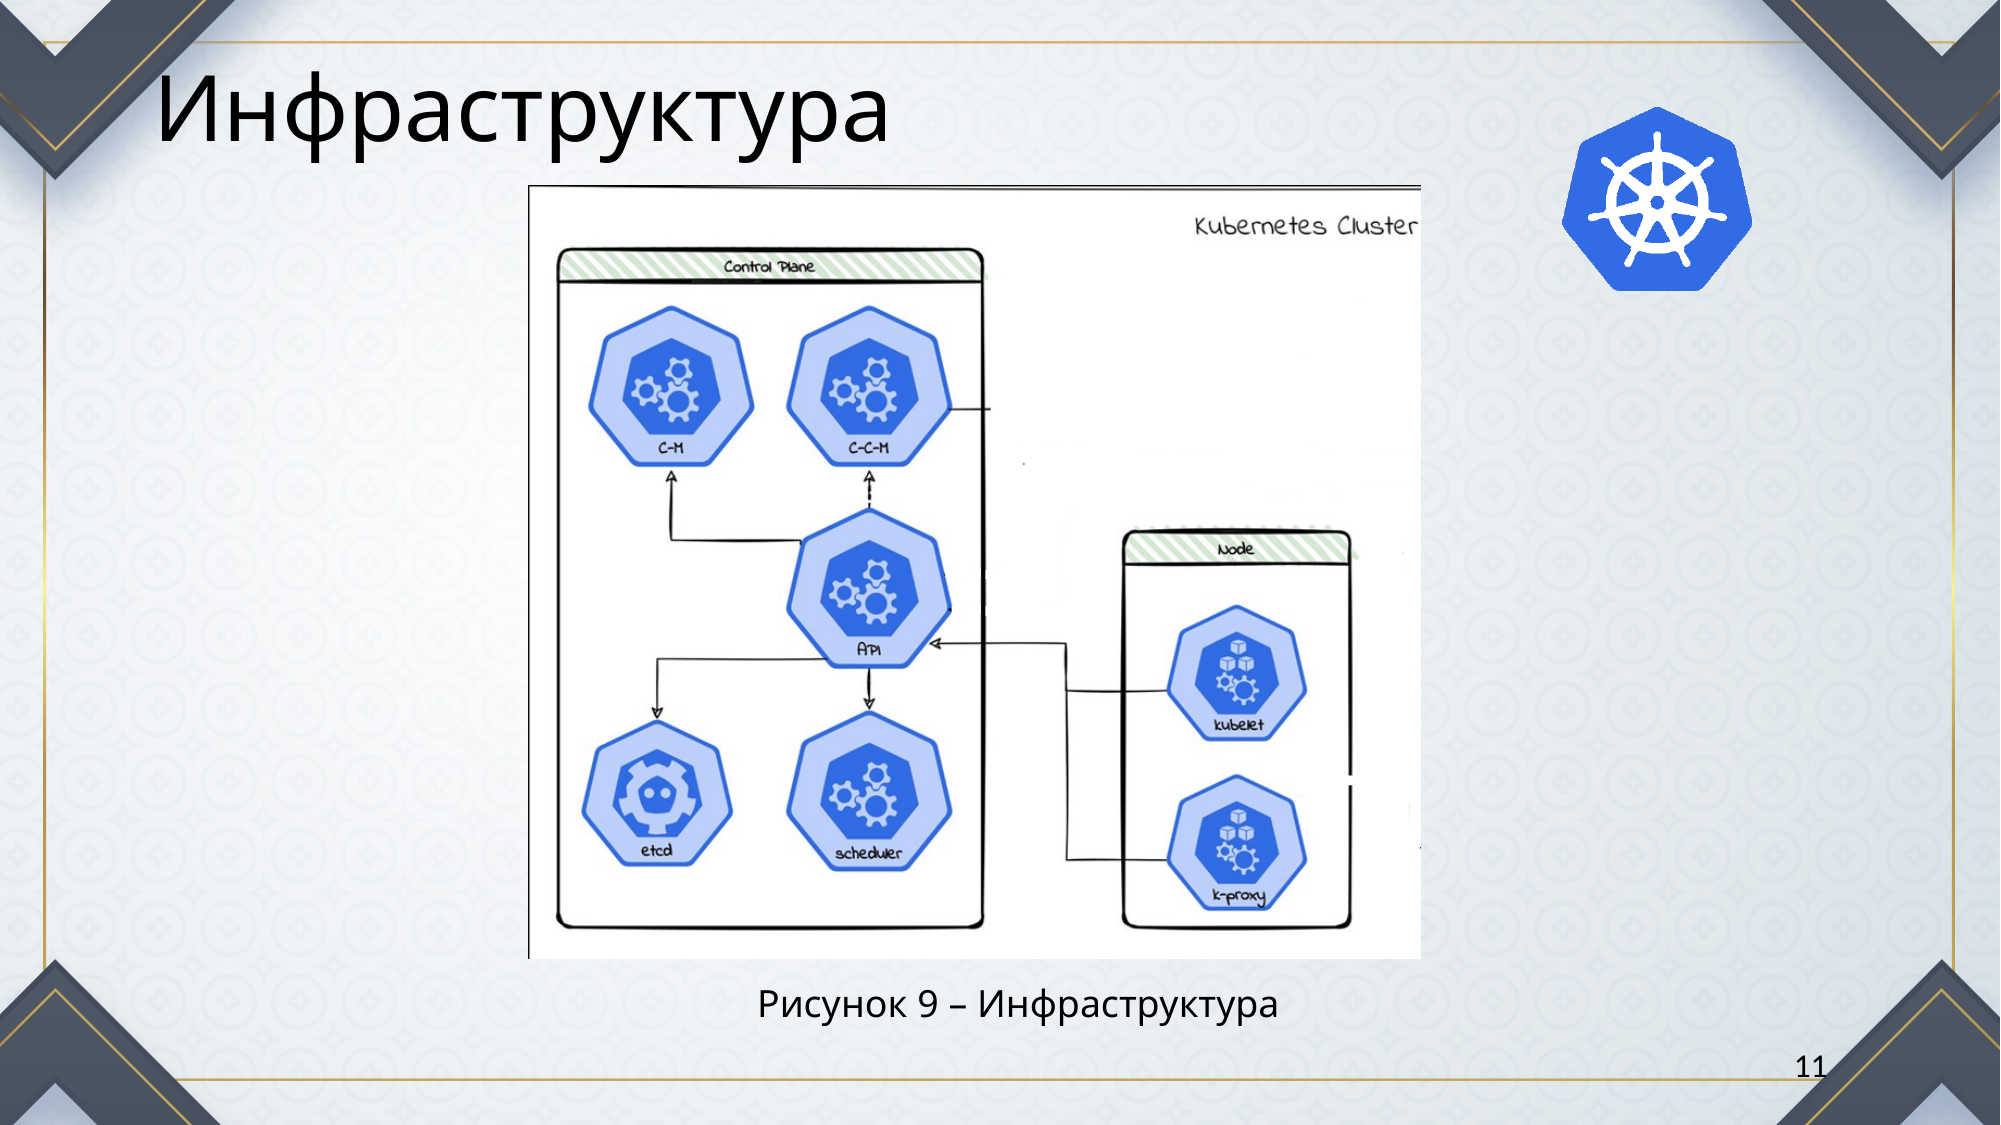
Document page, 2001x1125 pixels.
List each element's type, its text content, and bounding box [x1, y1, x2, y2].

text_box Рисунок 9 – Инфраструктура [742, 973, 1393, 1033]
title Инфраструктура [153, 53, 1233, 171]
slide_number <number> [1392, 1033, 1843, 1094]
picture [0, 0, 2000, 1125]
